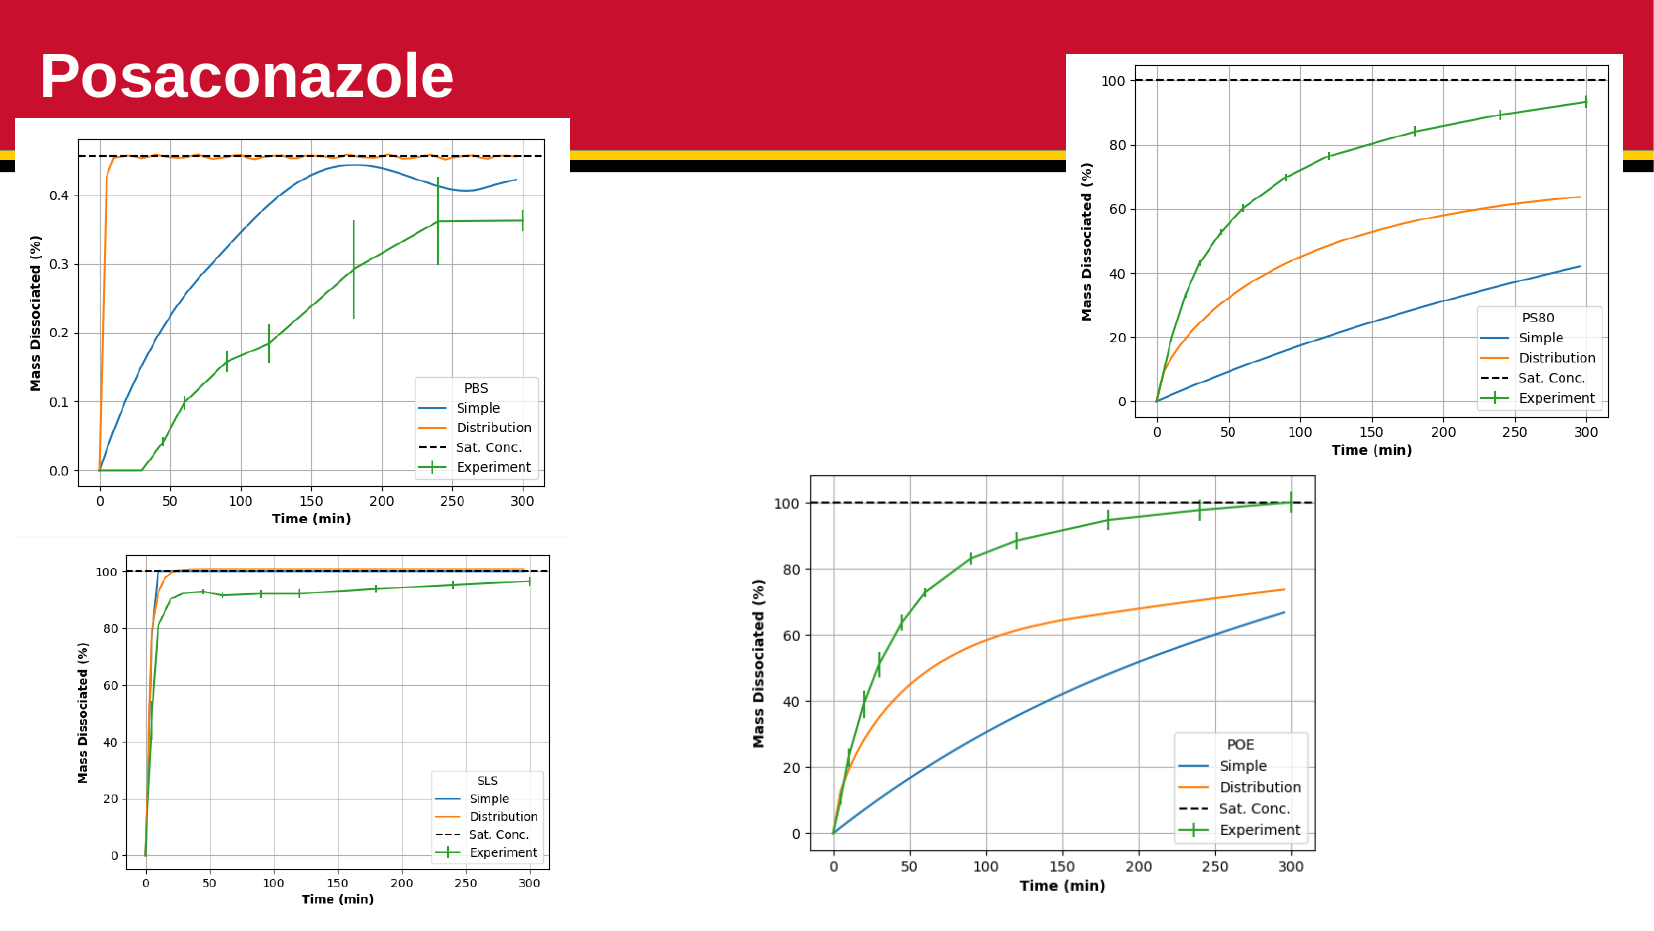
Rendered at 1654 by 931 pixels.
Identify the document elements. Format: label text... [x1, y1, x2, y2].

picture [15, 118, 571, 538]
picture [740, 54, 1623, 901]
title Posaconazole [39, 19, 1531, 133]
picture [60, 541, 571, 916]
